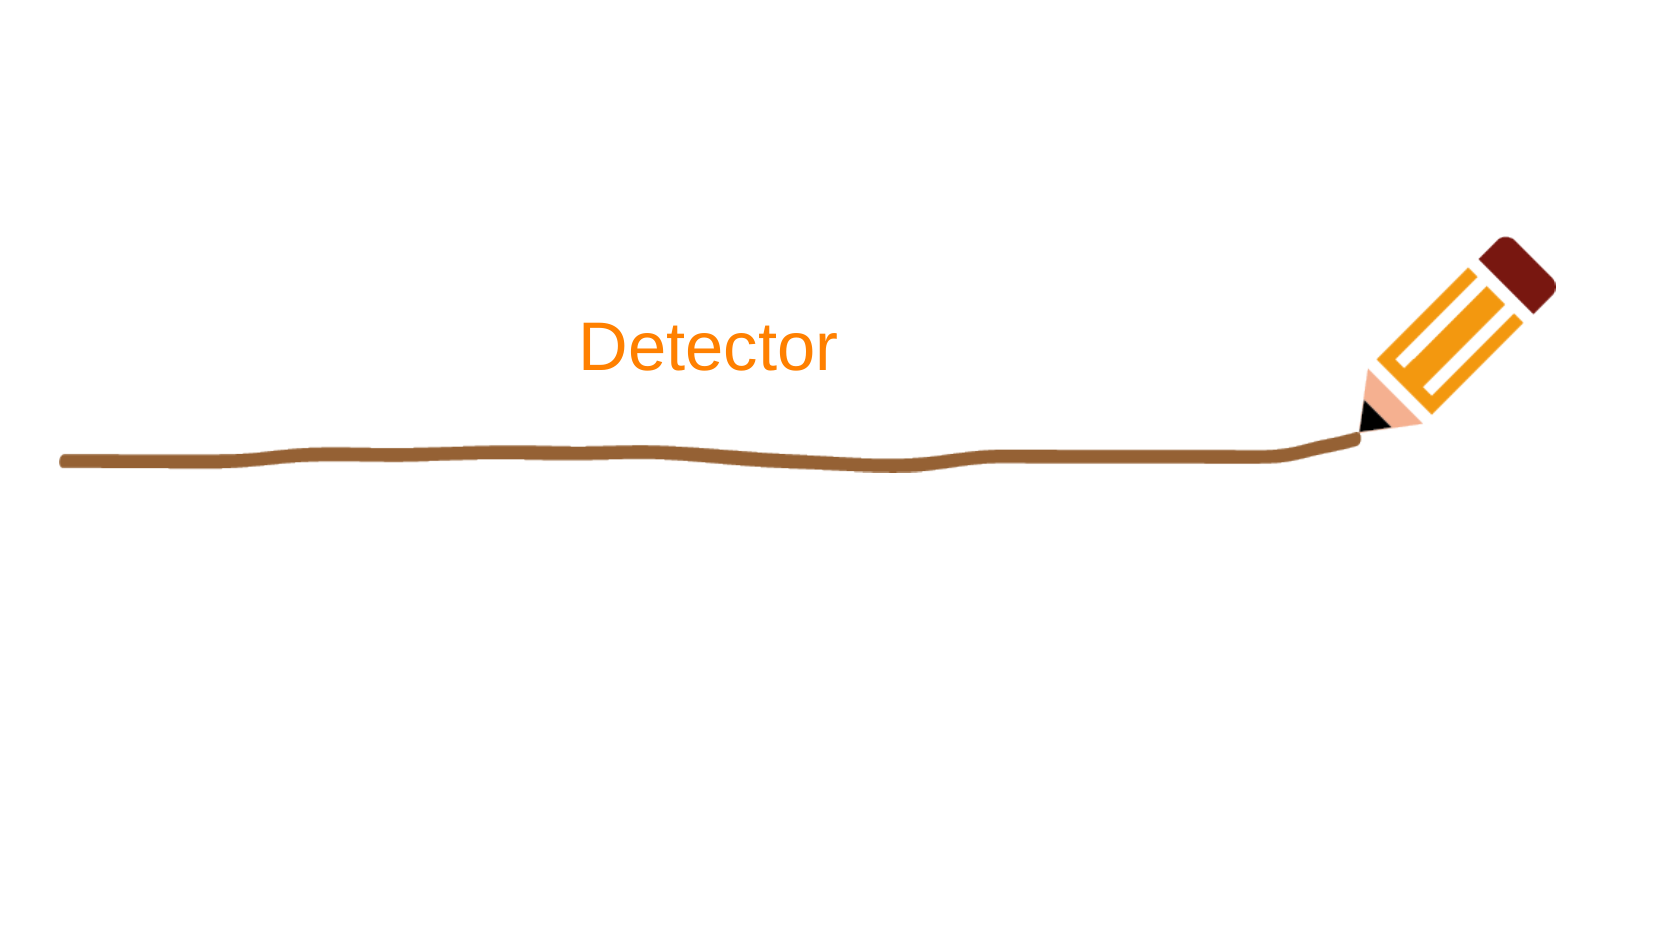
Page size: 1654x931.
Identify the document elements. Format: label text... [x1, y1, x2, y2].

title Detector [88, 265, 1329, 429]
picture [59, 236, 1556, 473]
